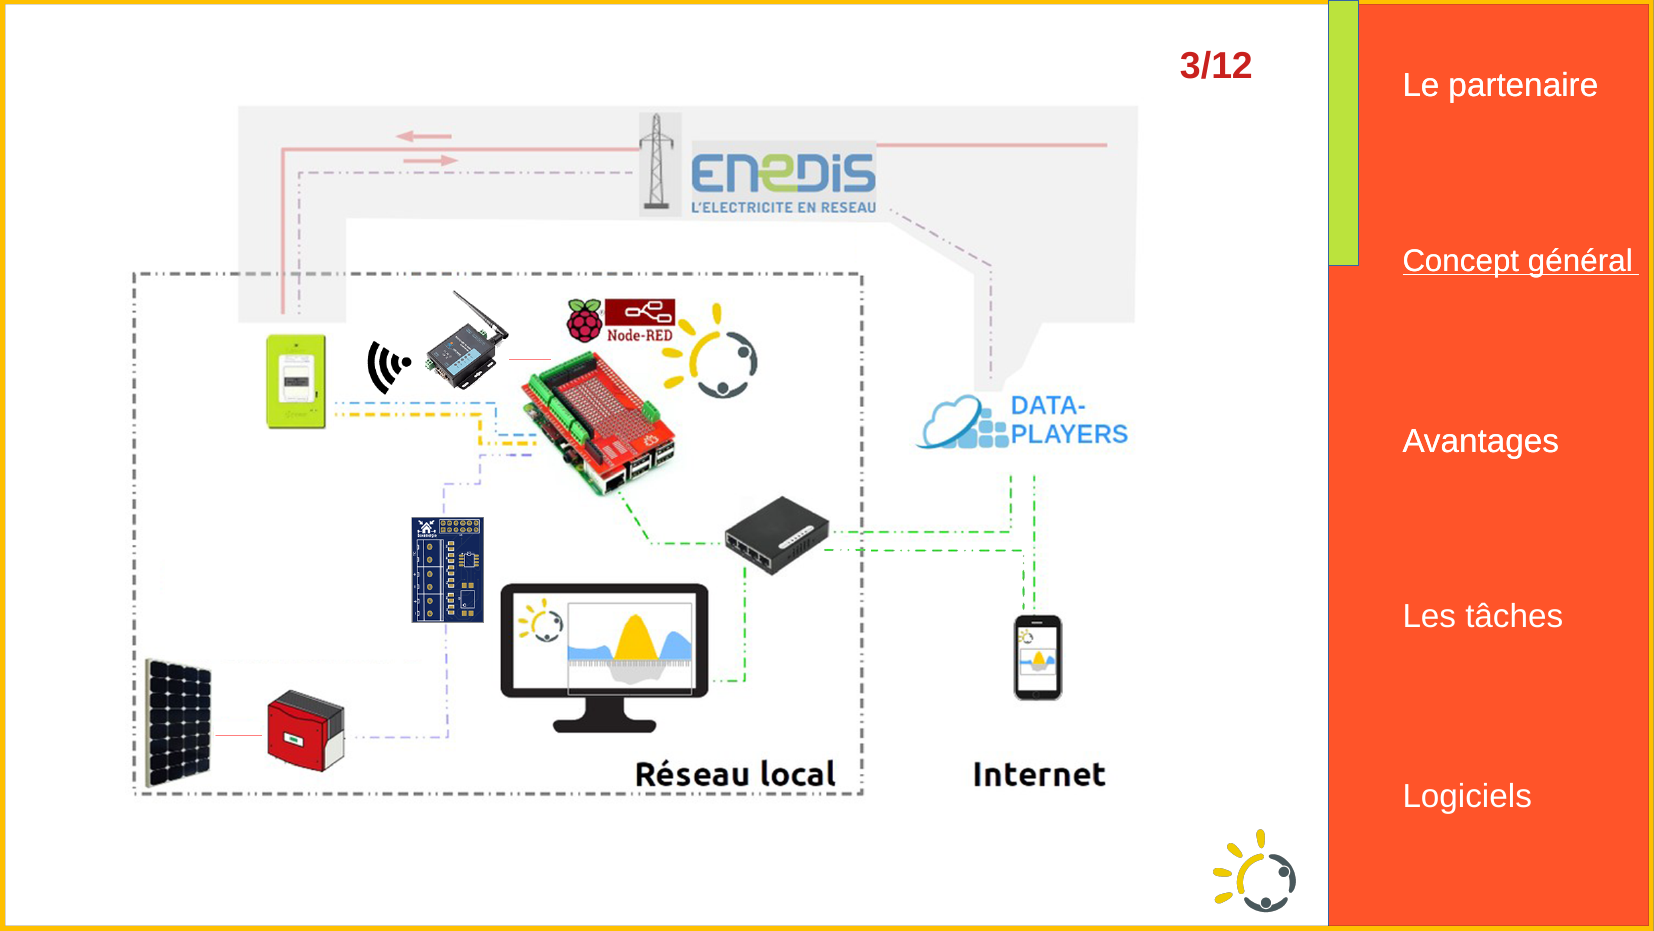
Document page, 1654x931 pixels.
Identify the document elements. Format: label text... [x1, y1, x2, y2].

picture [0, 0, 1654, 931]
text_box [1387, 236, 1654, 294]
text_box Le partenaire [1387, 59, 1654, 116]
text_box Avantages [1387, 415, 1595, 473]
text_box [1328, 0, 1359, 266]
